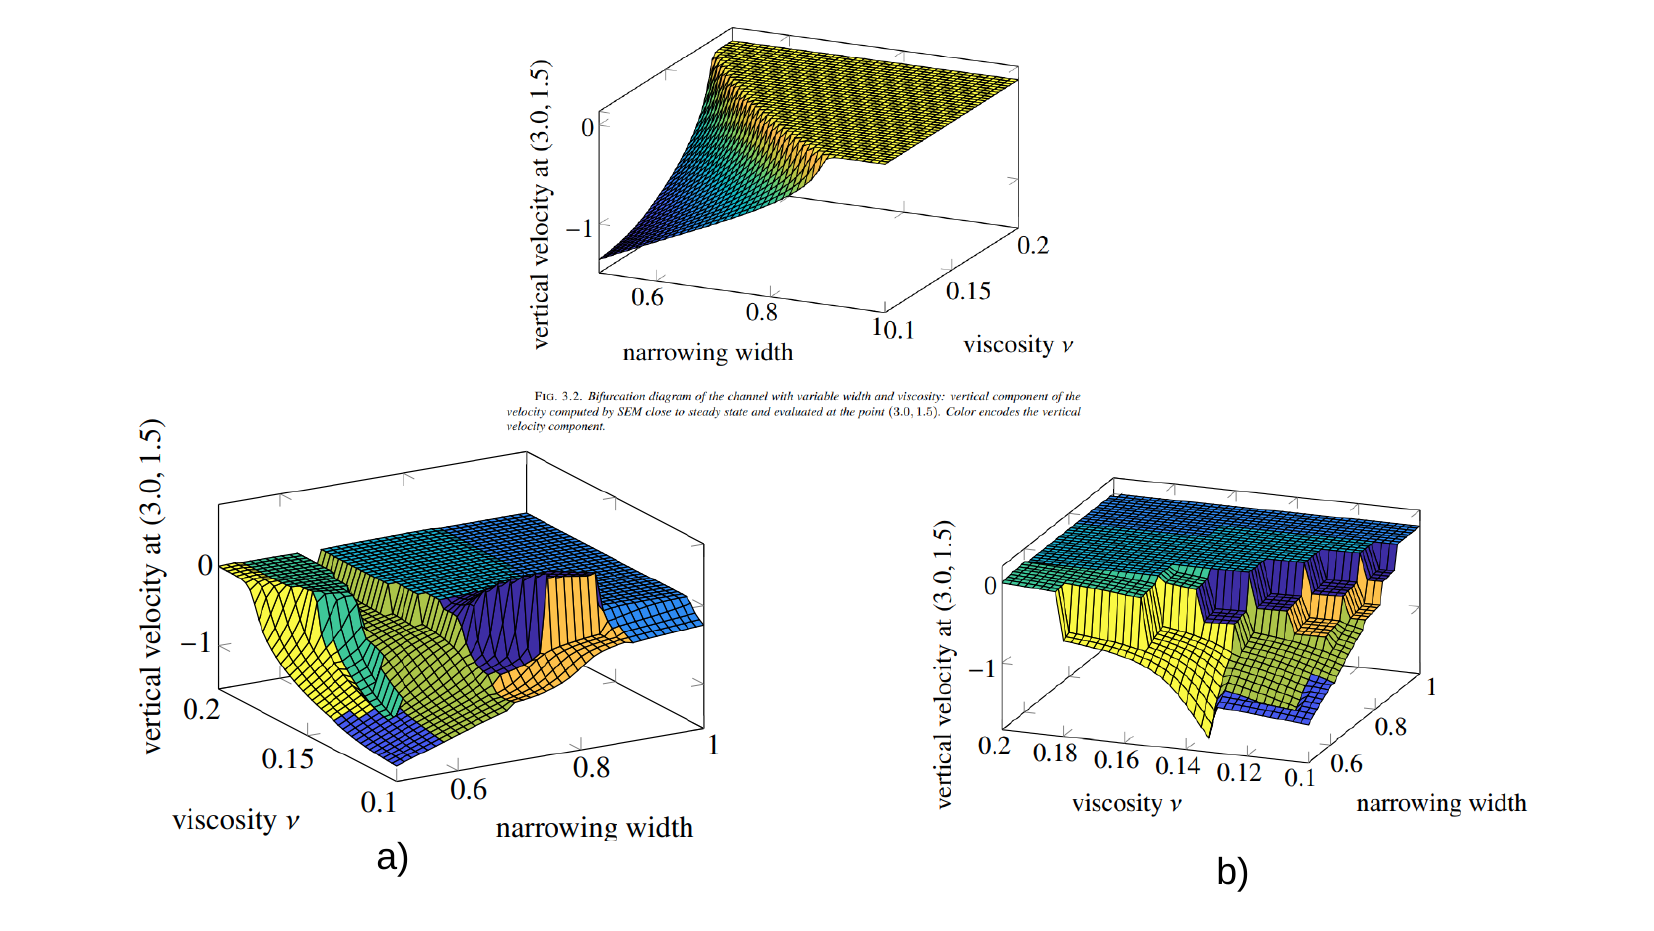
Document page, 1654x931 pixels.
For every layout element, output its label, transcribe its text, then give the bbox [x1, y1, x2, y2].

text_box b) [1201, 843, 1276, 901]
picture [915, 474, 1548, 826]
text_box a) [361, 828, 436, 886]
picture [120, 15, 1095, 841]
